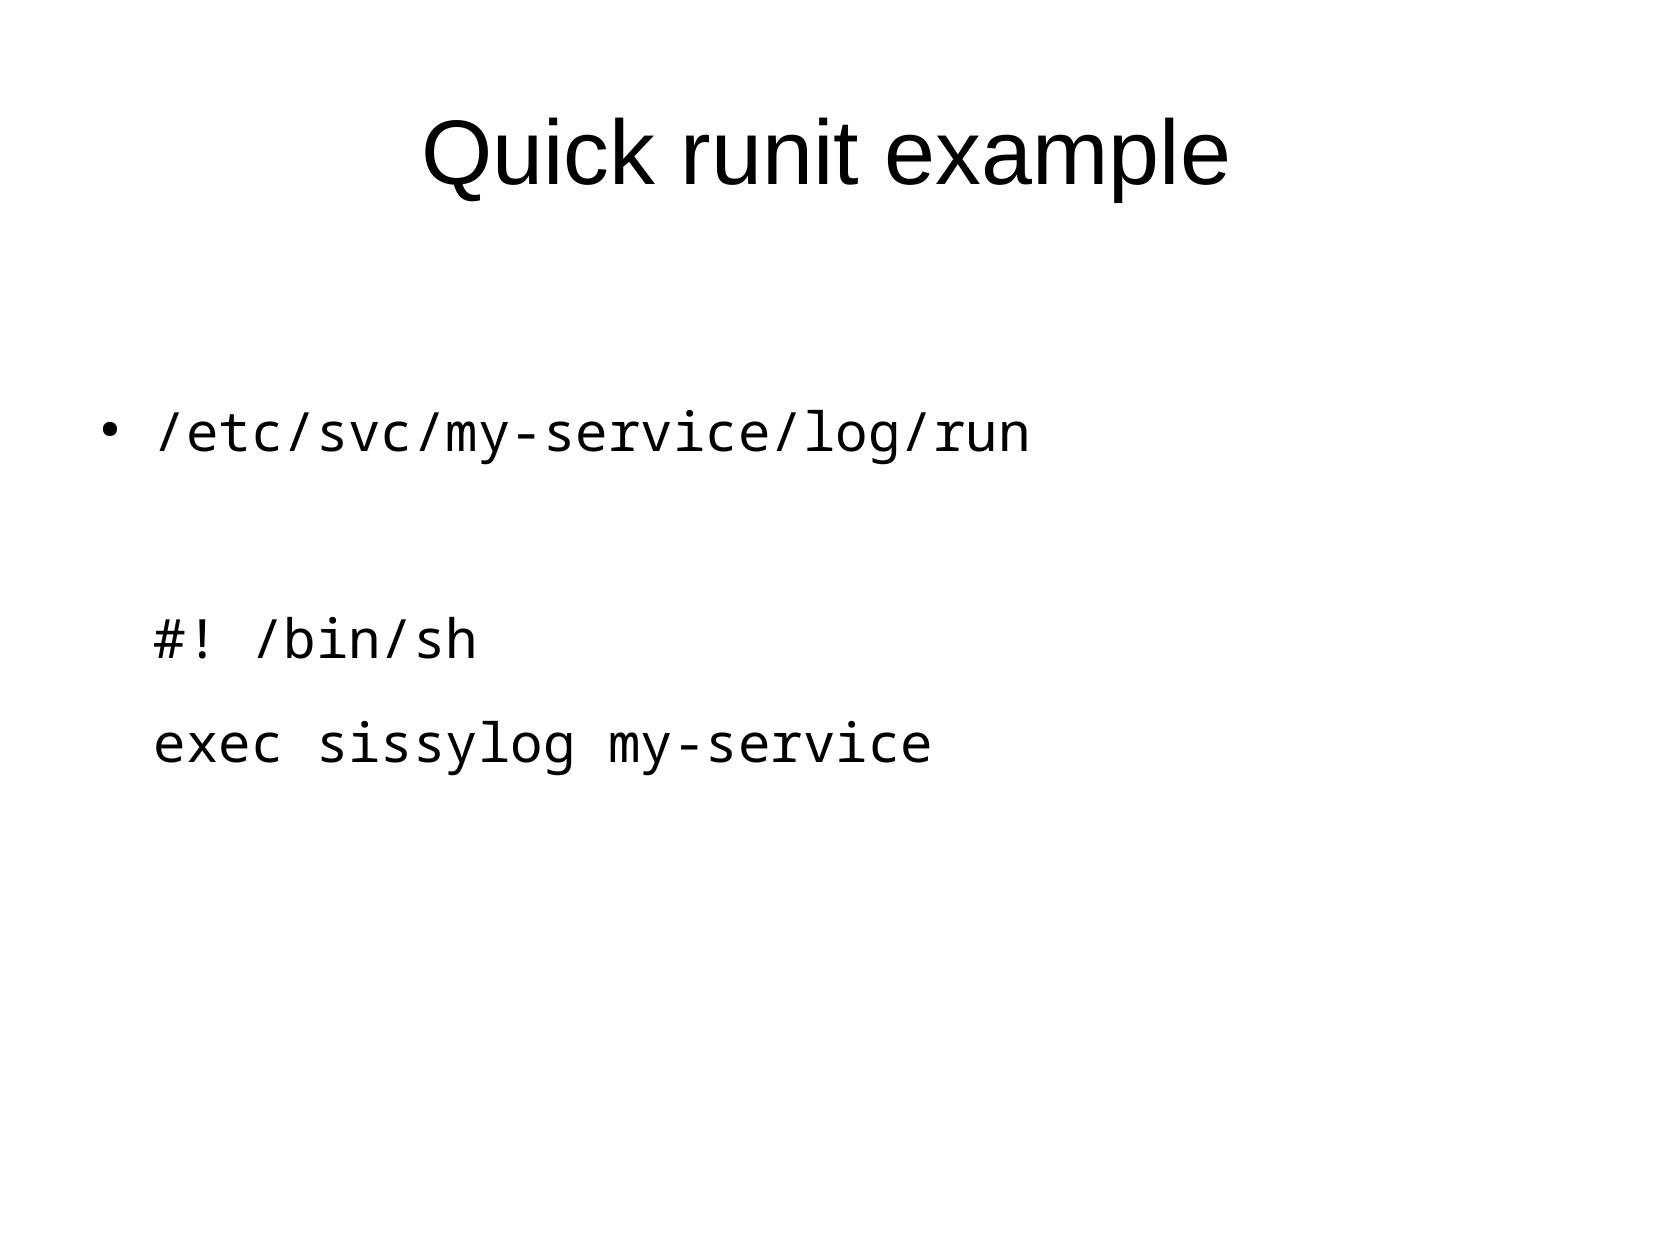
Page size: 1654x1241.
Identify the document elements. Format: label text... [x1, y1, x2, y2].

list /etc/svc/my-service/log/run #! /bin/sh exec sissylog my-service [82, 290, 1571, 1010]
title Quick runit example [82, 49, 1571, 257]
